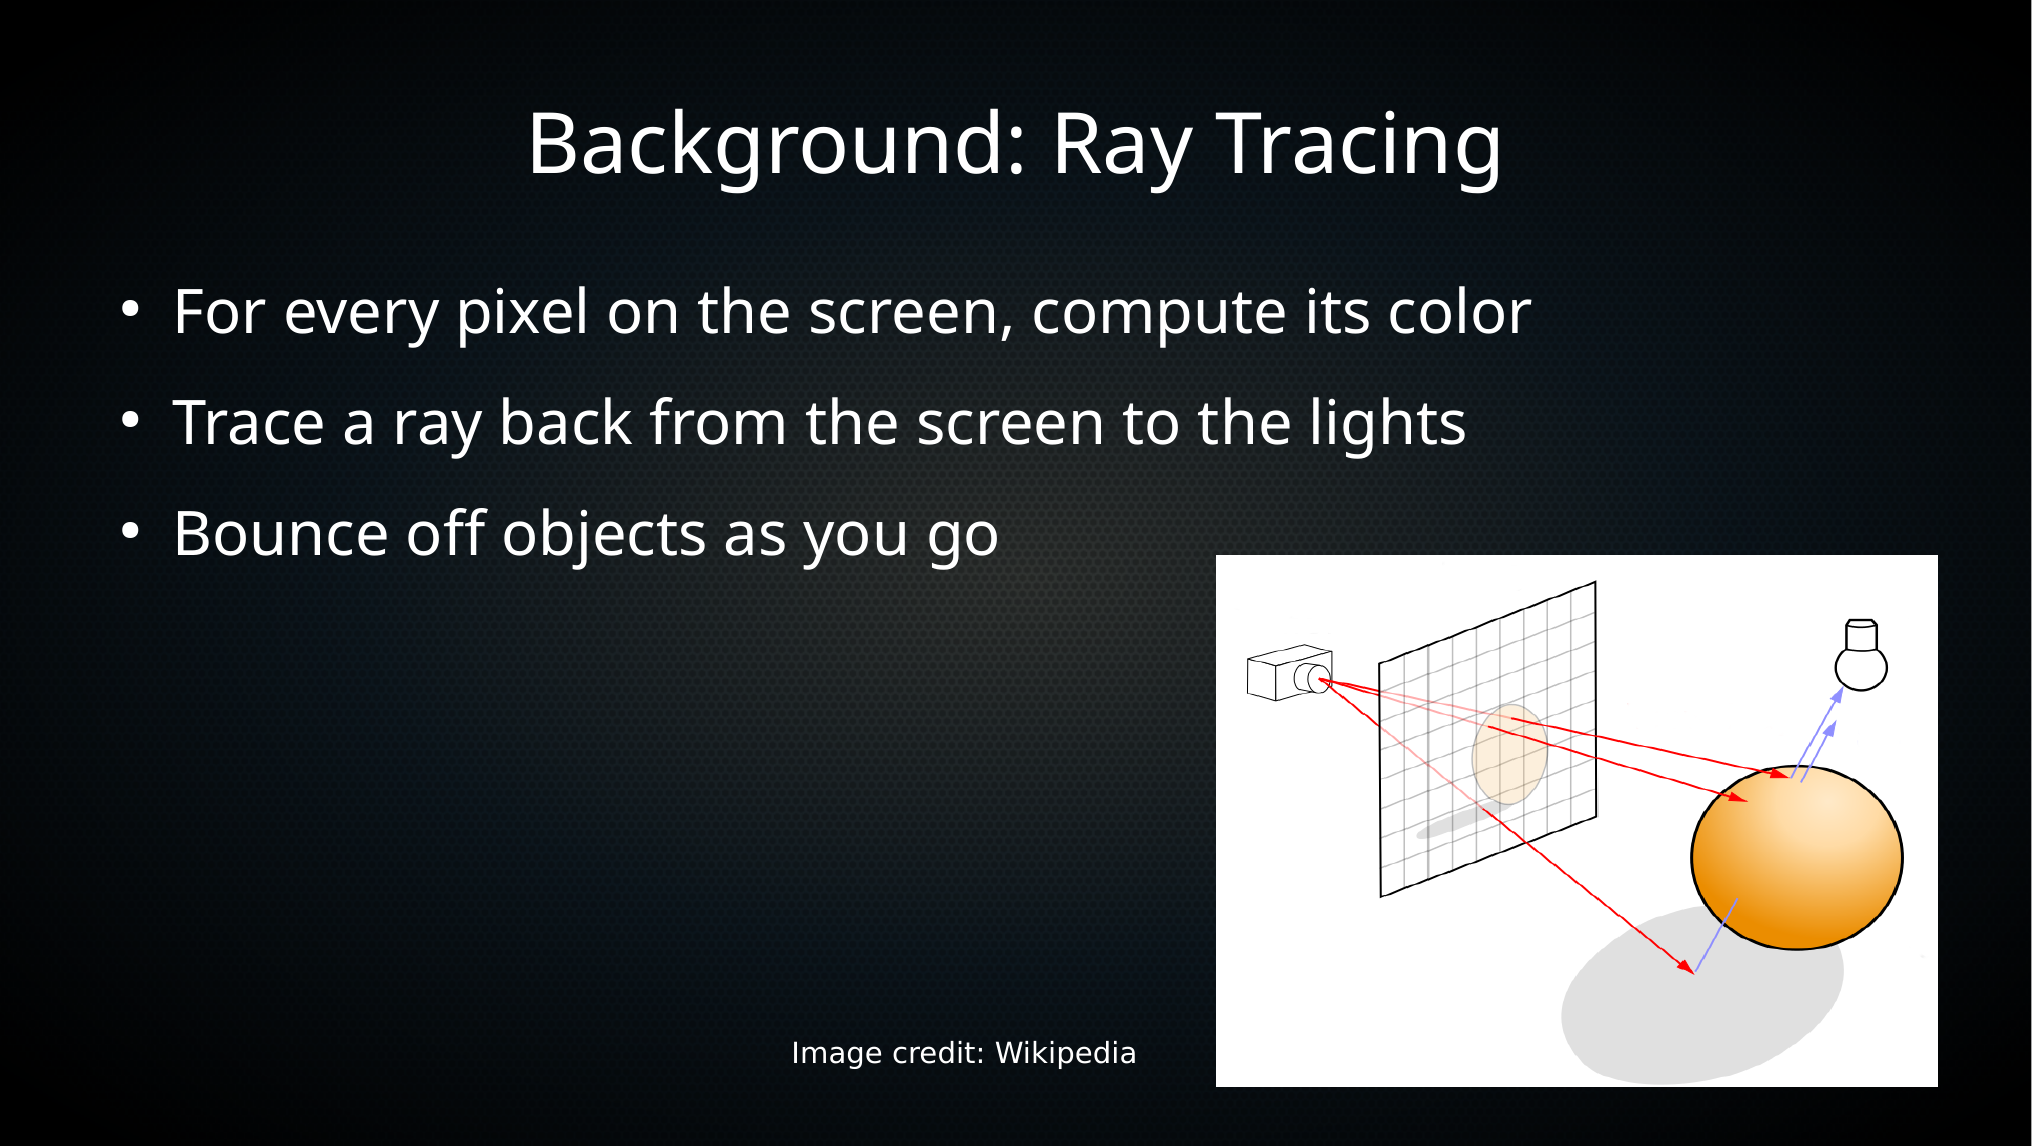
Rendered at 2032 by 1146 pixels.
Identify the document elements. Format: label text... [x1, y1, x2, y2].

title Background: Ray Tracing [101, 45, 1930, 237]
list Image credit: Wikipedia [720, 1036, 1182, 1087]
list For every pixel on the screen, compute its color Trace a ray back from the screen to the lights Bounce off objects as you go [101, 268, 1796, 933]
picture [0, 0, 2032, 1146]
